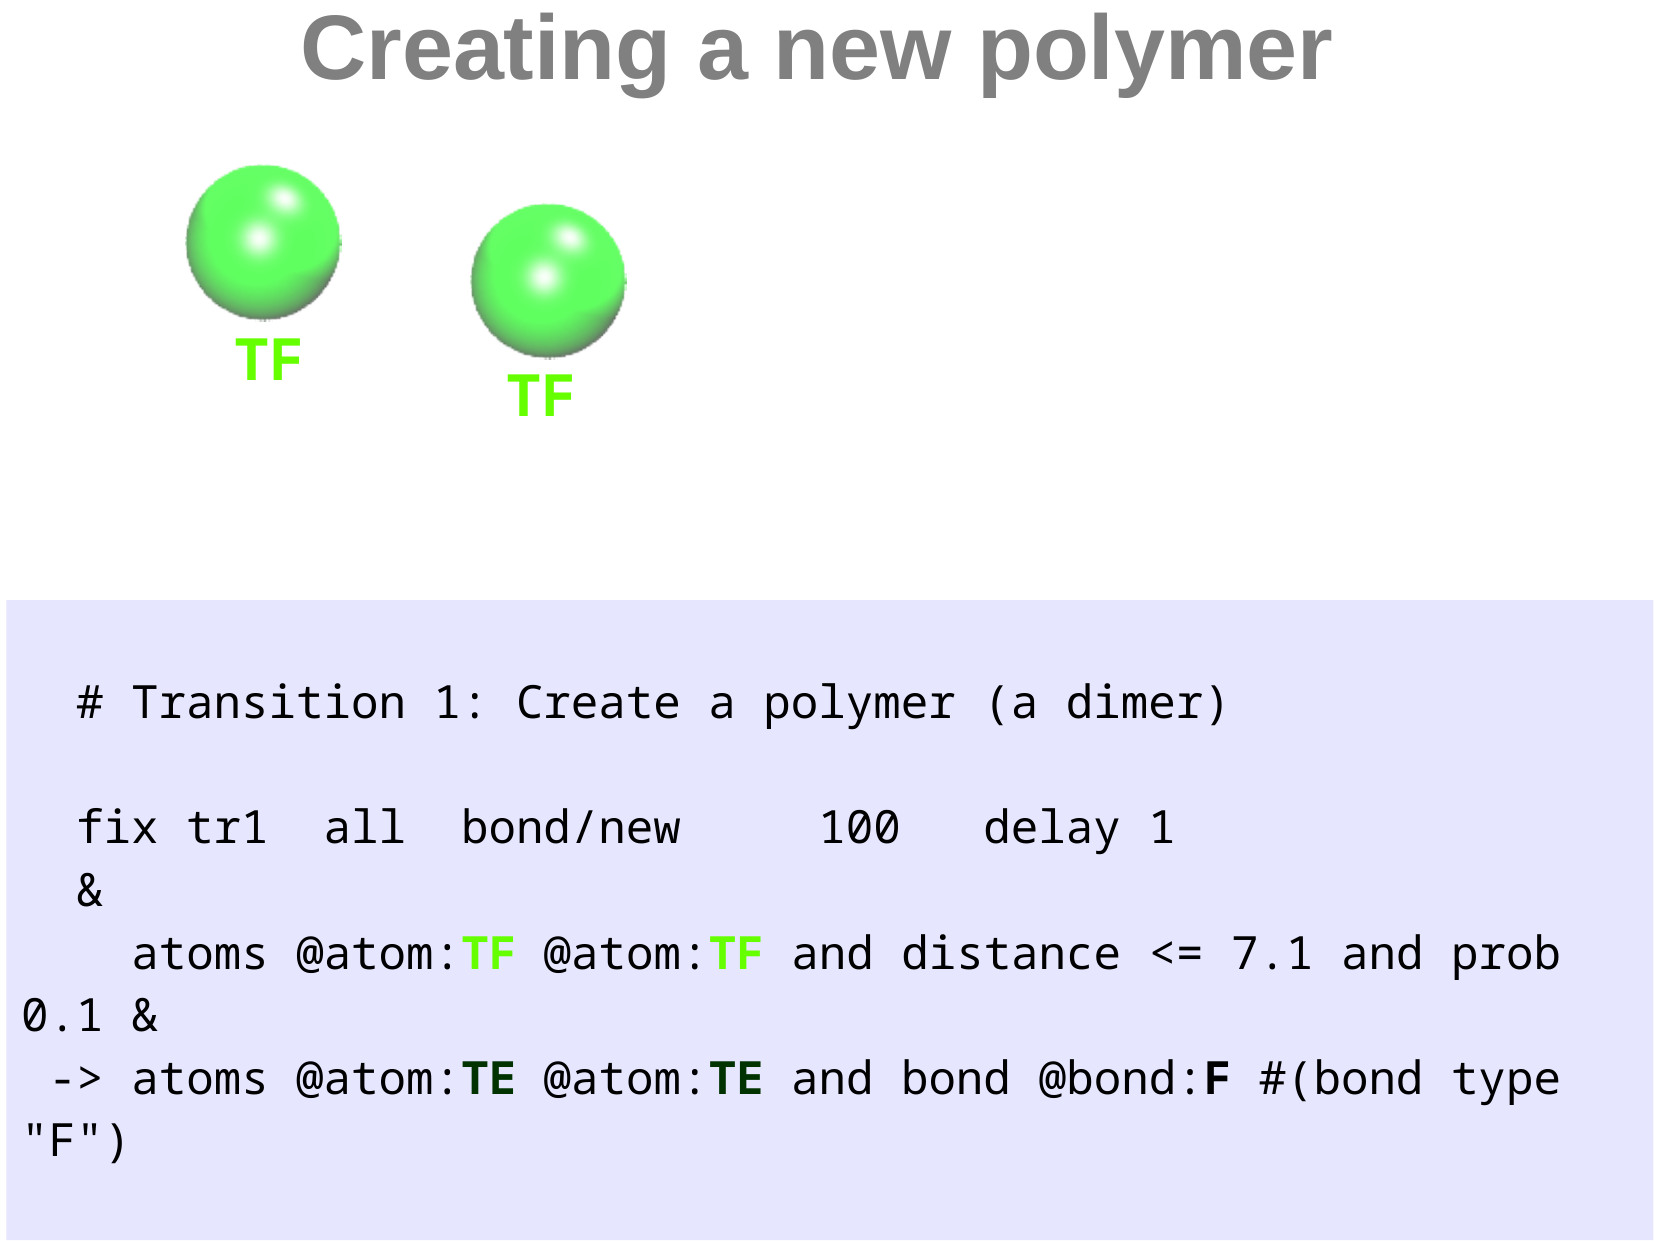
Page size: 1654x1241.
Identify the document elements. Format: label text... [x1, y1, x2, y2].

text_box # Transition 1: Create a polymer (a dimer) fix tr1 all bond/new 100 delay 1 & atoms @atom:TF @atom:TF and distance <= 7.1 and prob 0.1 & -> atoms @atom:TE @atom:TE and bond @bond:F #(bond type "F") [6, 600, 1654, 1241]
picture [185, 164, 342, 311]
text_box Creating a new polymer [0, 0, 1635, 140]
text_box TF [165, 311, 376, 385]
picture [470, 203, 627, 361]
text_box TF [436, 346, 647, 420]
